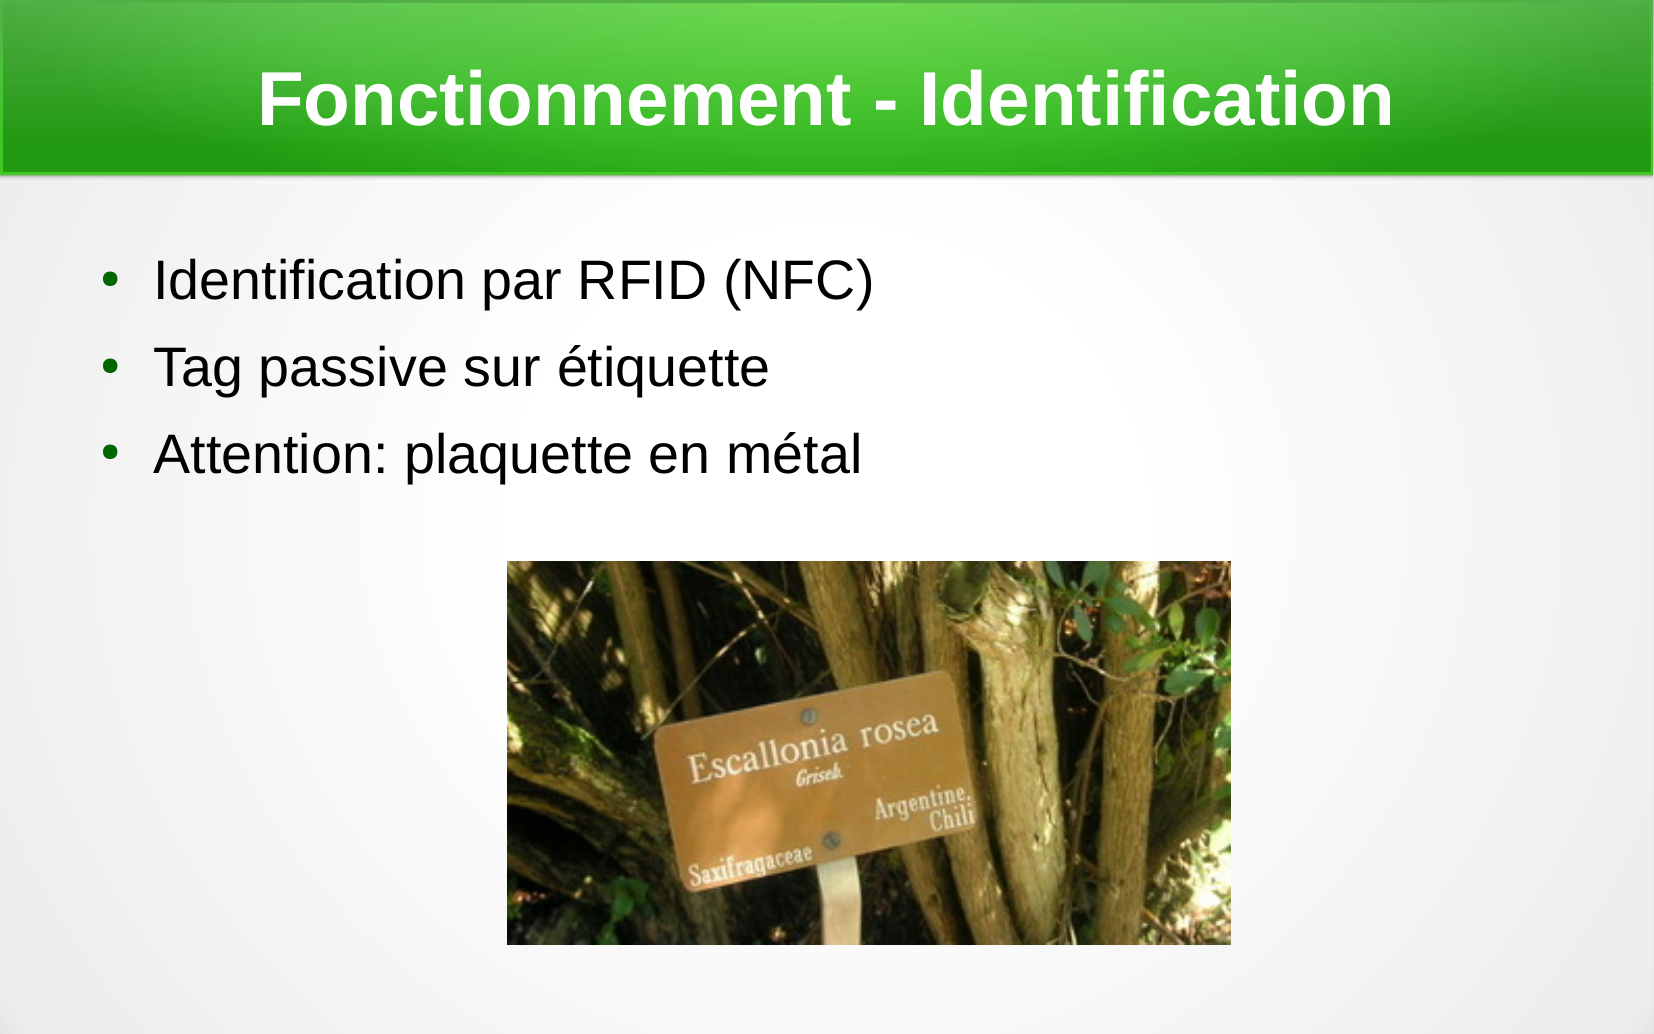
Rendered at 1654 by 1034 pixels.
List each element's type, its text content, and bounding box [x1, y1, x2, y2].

title Fonctionnement - Identification [82, 39, 1571, 158]
picture [507, 561, 1231, 946]
list Identification par RFID (NFC) Tag passive sur étiquette Attention: plaquette en métal [82, 249, 1571, 849]
